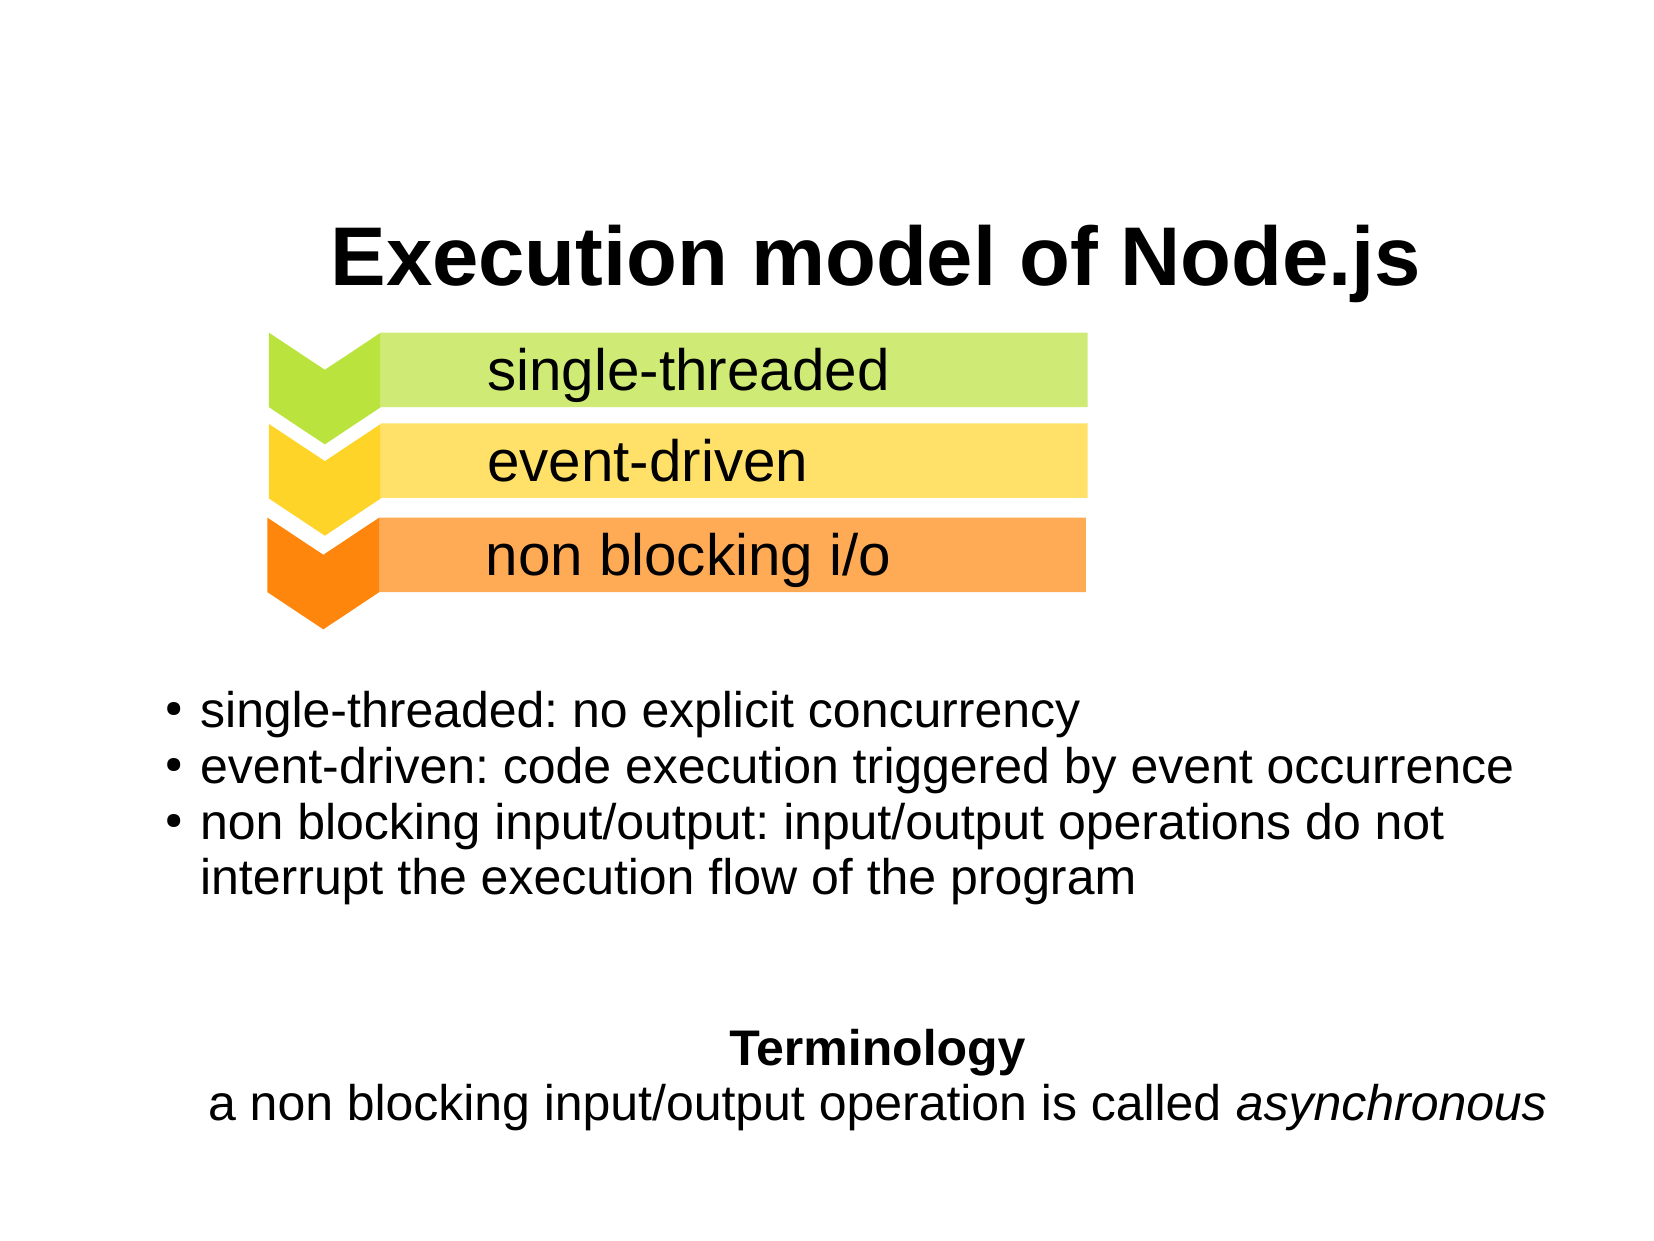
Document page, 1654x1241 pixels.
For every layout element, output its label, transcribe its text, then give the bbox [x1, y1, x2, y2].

text_box non blocking i/o [380, 517, 1086, 593]
text_box single-threaded: no explicit concurrency event-driven: code execution triggered by event occurrence non blocking input/output: input/output operations do not interrupt the execution flow of the program [150, 675, 1606, 969]
text_box single-threaded [381, 332, 1088, 408]
text_box [268, 332, 381, 445]
text_box [267, 517, 380, 630]
text_box [268, 424, 381, 536]
text_box event-driven [380, 423, 1088, 498]
text_box Terminology a non blocking input/output operation is called asynchronous [150, 1012, 1606, 1157]
text_box Execution model of Node.js [188, 208, 1565, 302]
